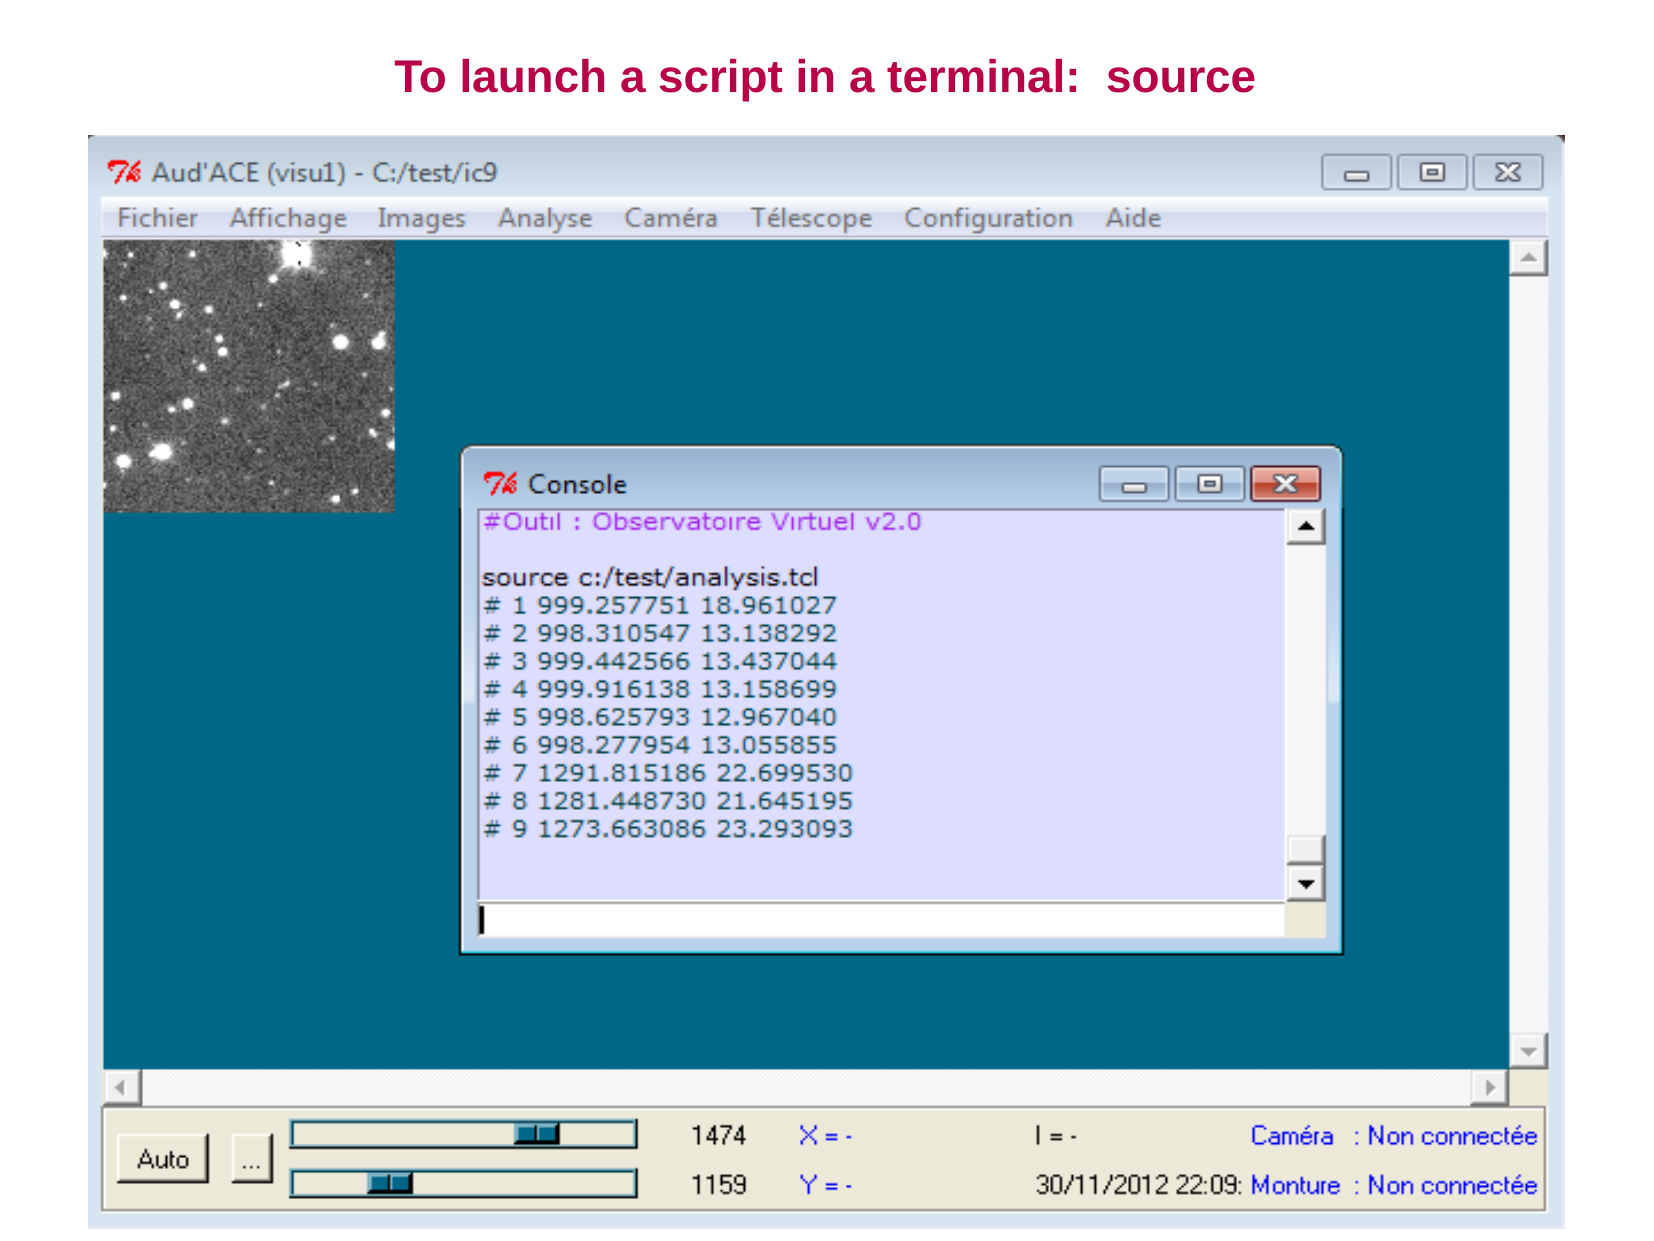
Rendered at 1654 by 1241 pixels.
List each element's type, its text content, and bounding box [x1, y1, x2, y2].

picture [88, 135, 1565, 1229]
text_box To launch a script in a terminal: source [379, 43, 1272, 111]
